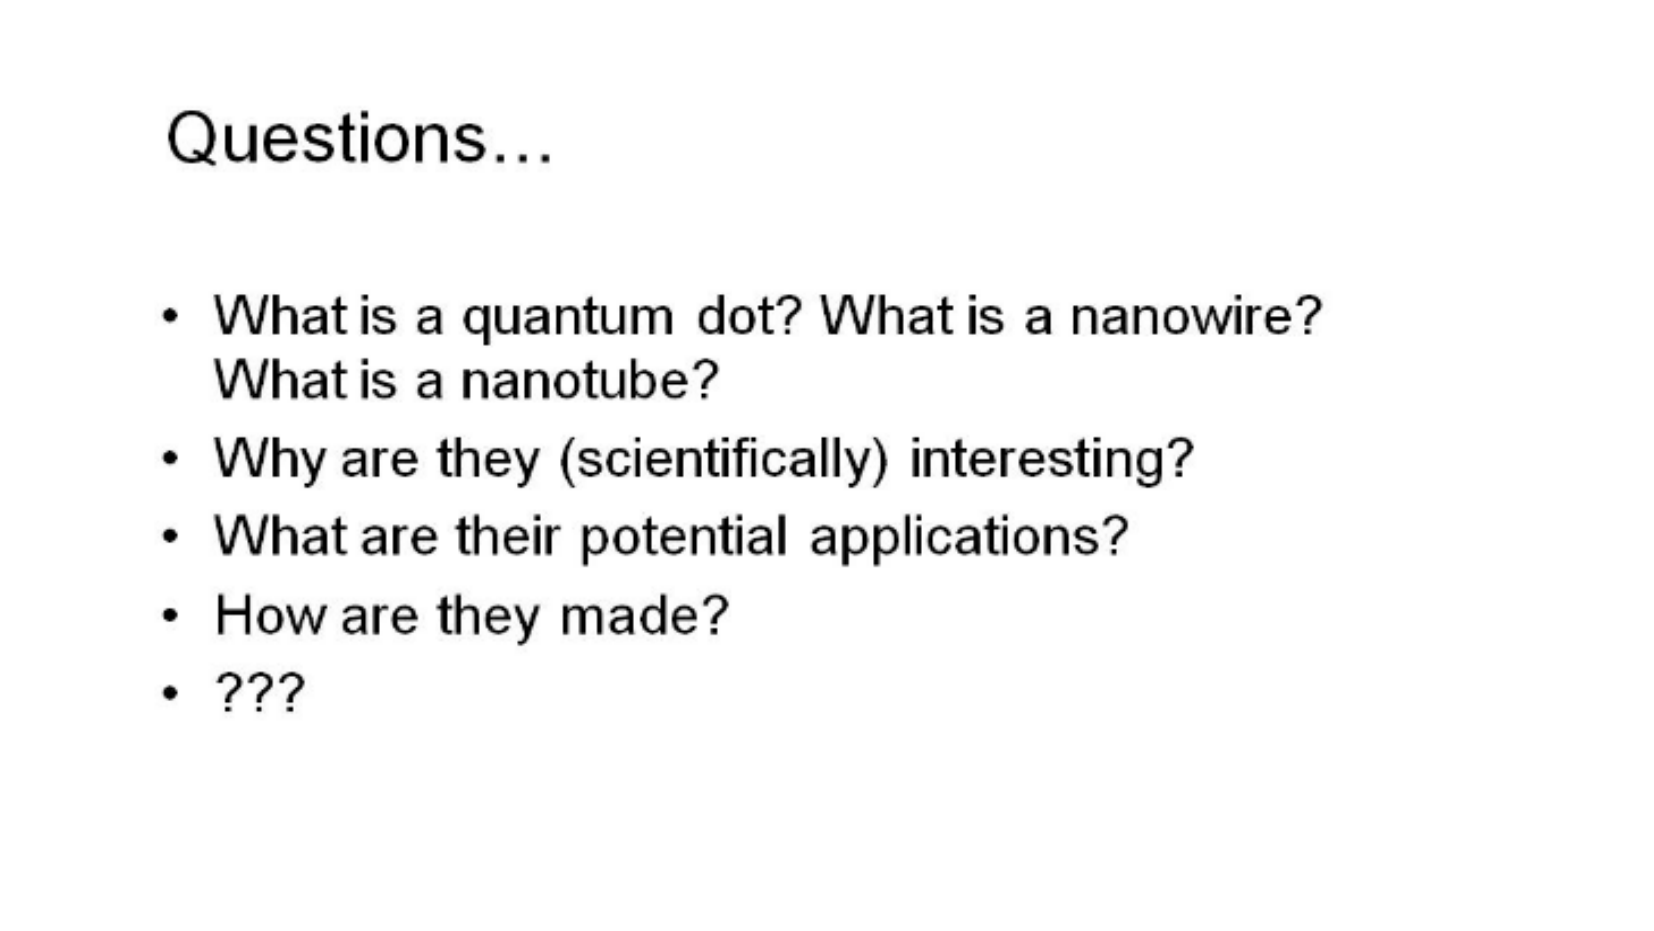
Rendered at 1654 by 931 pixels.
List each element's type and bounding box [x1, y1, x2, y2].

picture [42, 8, 1489, 916]
